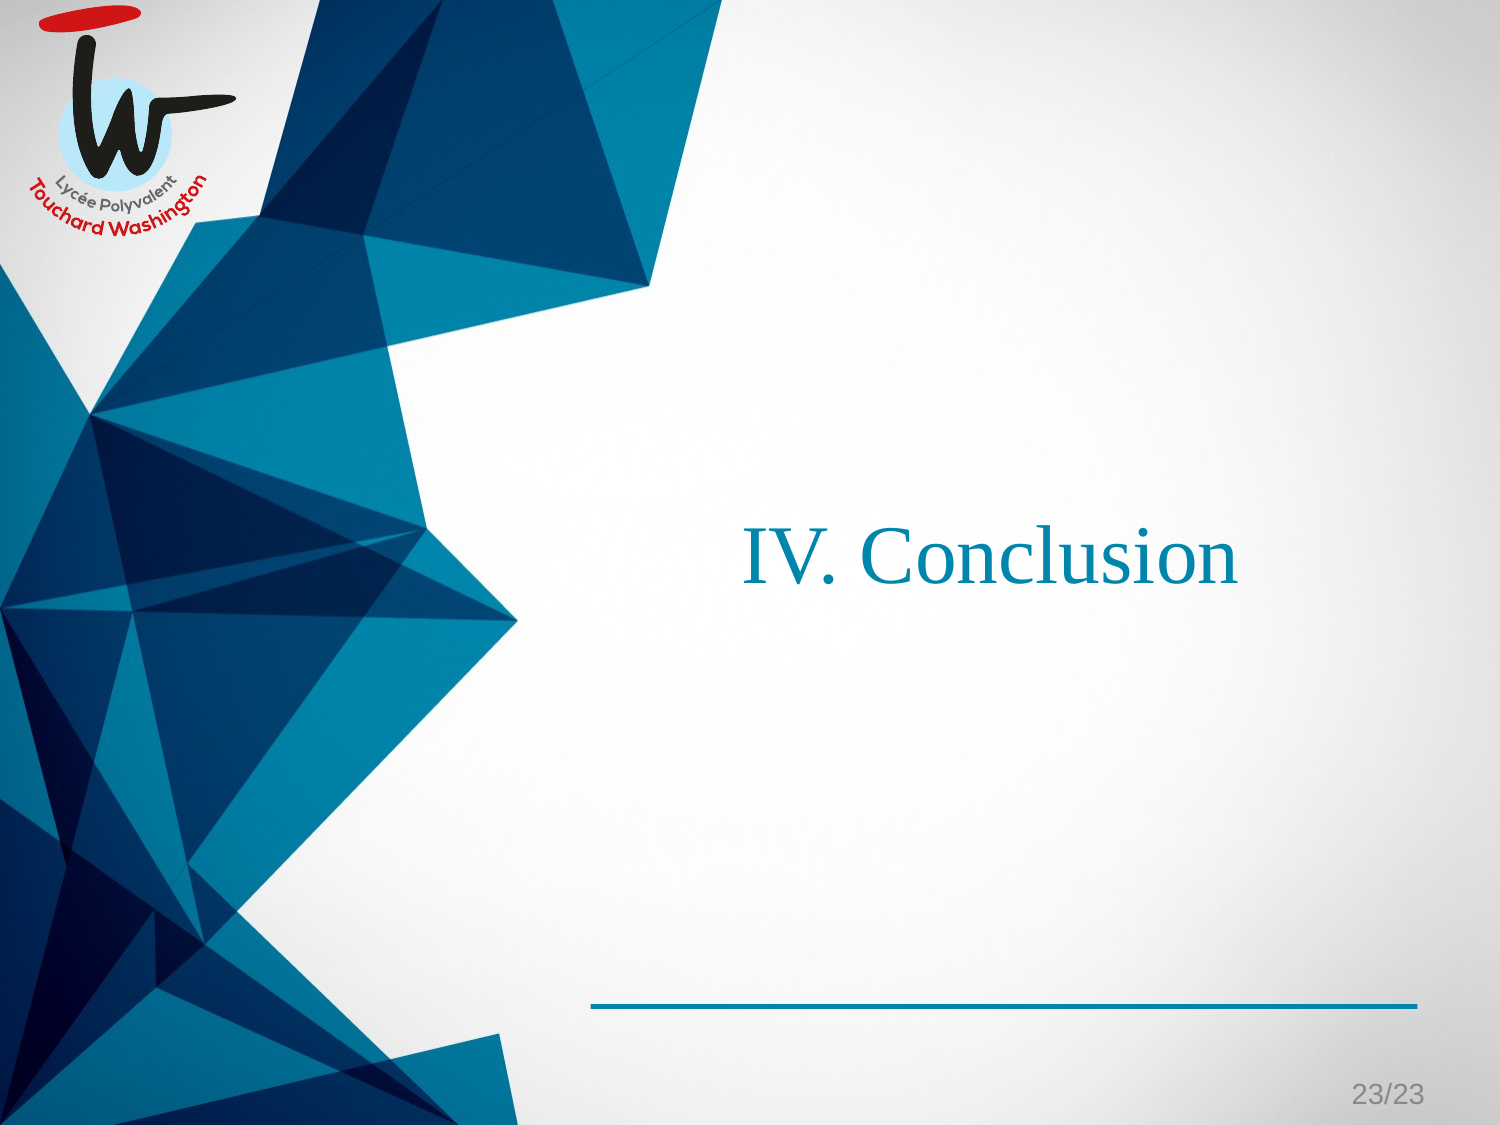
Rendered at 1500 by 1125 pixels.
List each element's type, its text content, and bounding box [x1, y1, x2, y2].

title IV. Conclusion [523, 461, 1241, 650]
picture [0, 0, 1500, 1125]
